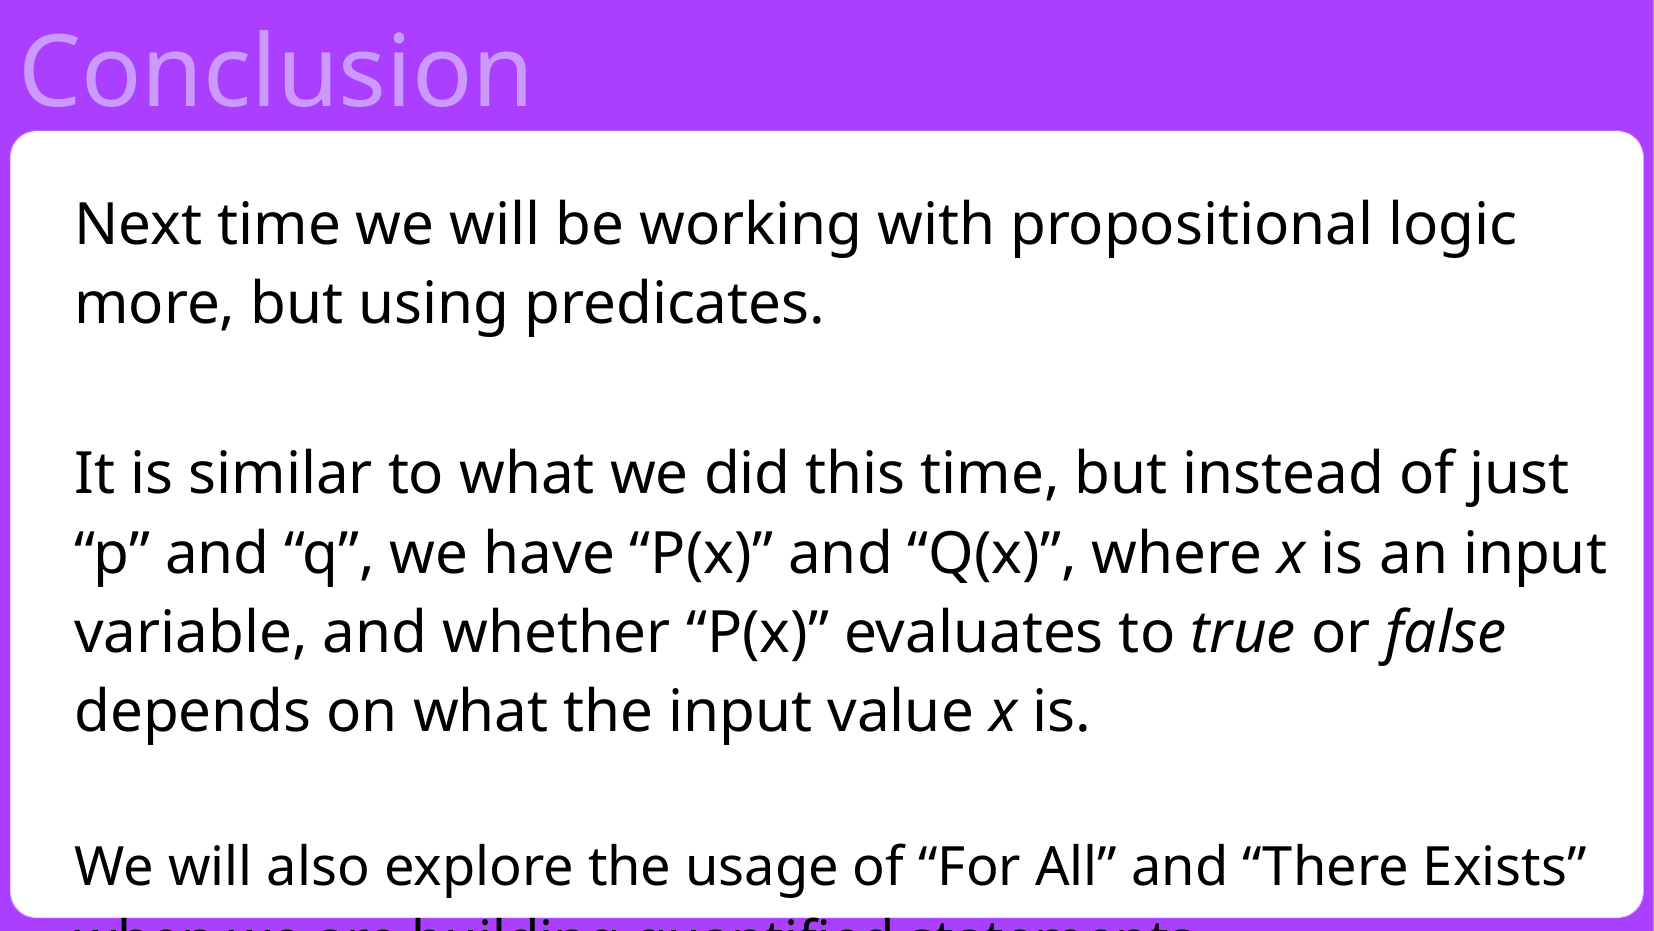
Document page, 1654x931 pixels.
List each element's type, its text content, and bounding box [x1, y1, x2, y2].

text_box Next time we will be working with propositional logic more, but using predicates. It is similar to what we did this time, but instead of just “p” and “q”, we have “P(x)” and “Q(x)”, where x is an input variable, and whether “P(x)” evaluates to true or false depends on what the input value x is. We will also explore the usage of “For All” and “There Exists” when we are building quantified statements. [74, 182, 1610, 887]
picture [0, 0, 1654, 931]
title Conclusion [18, 8, 1574, 126]
